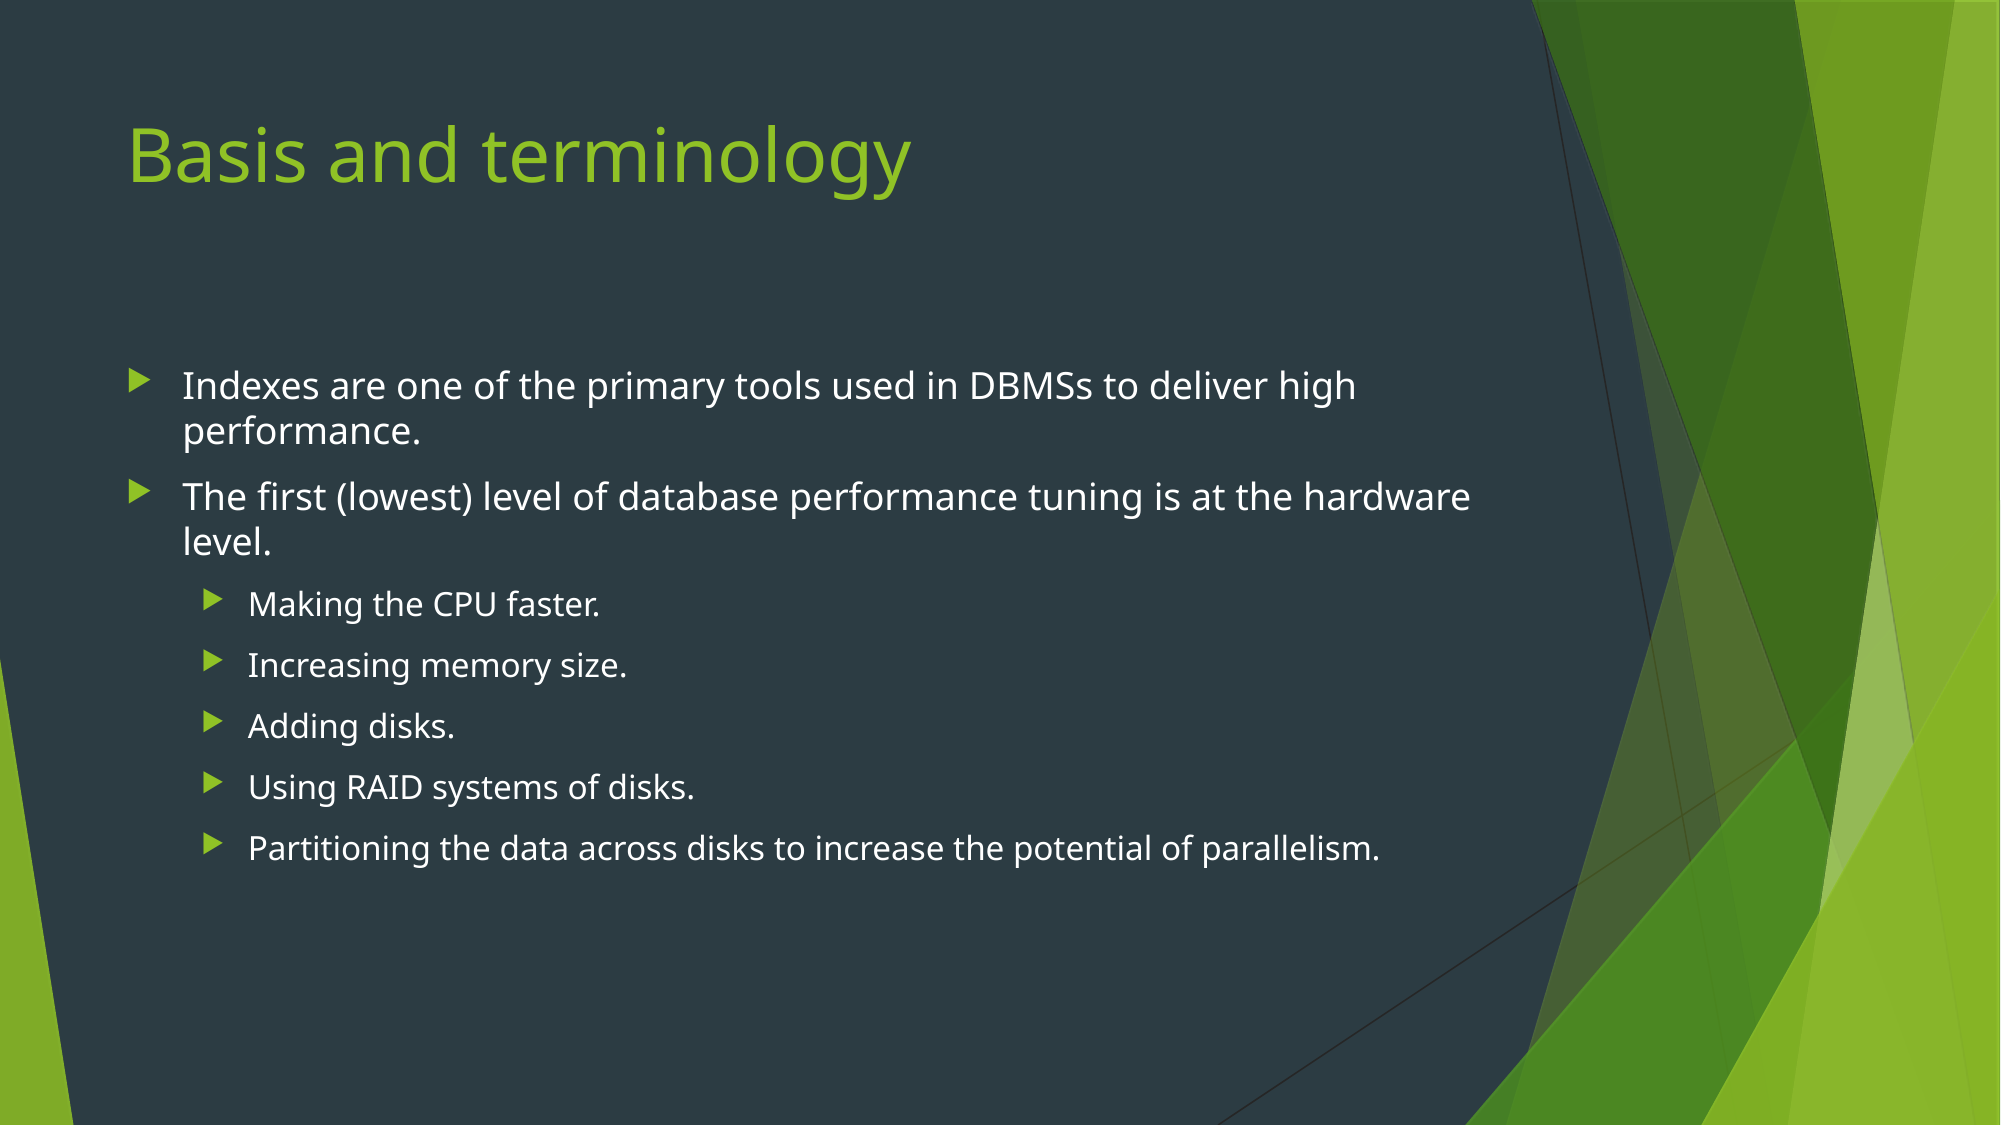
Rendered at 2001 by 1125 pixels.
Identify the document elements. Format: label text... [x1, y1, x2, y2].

list Indexes are one of the primary tools used in DBMSs to deliver high performance. The first (lowest) level of database performance tuning is at the hardware level. Making the CPU faster. Increasing memory size. Adding disks. Using RAID systems of disks. Partitioning the data across disks to increase the potential of parallelism. [111, 354, 1522, 992]
title Basis and terminology [111, 99, 1522, 317]
